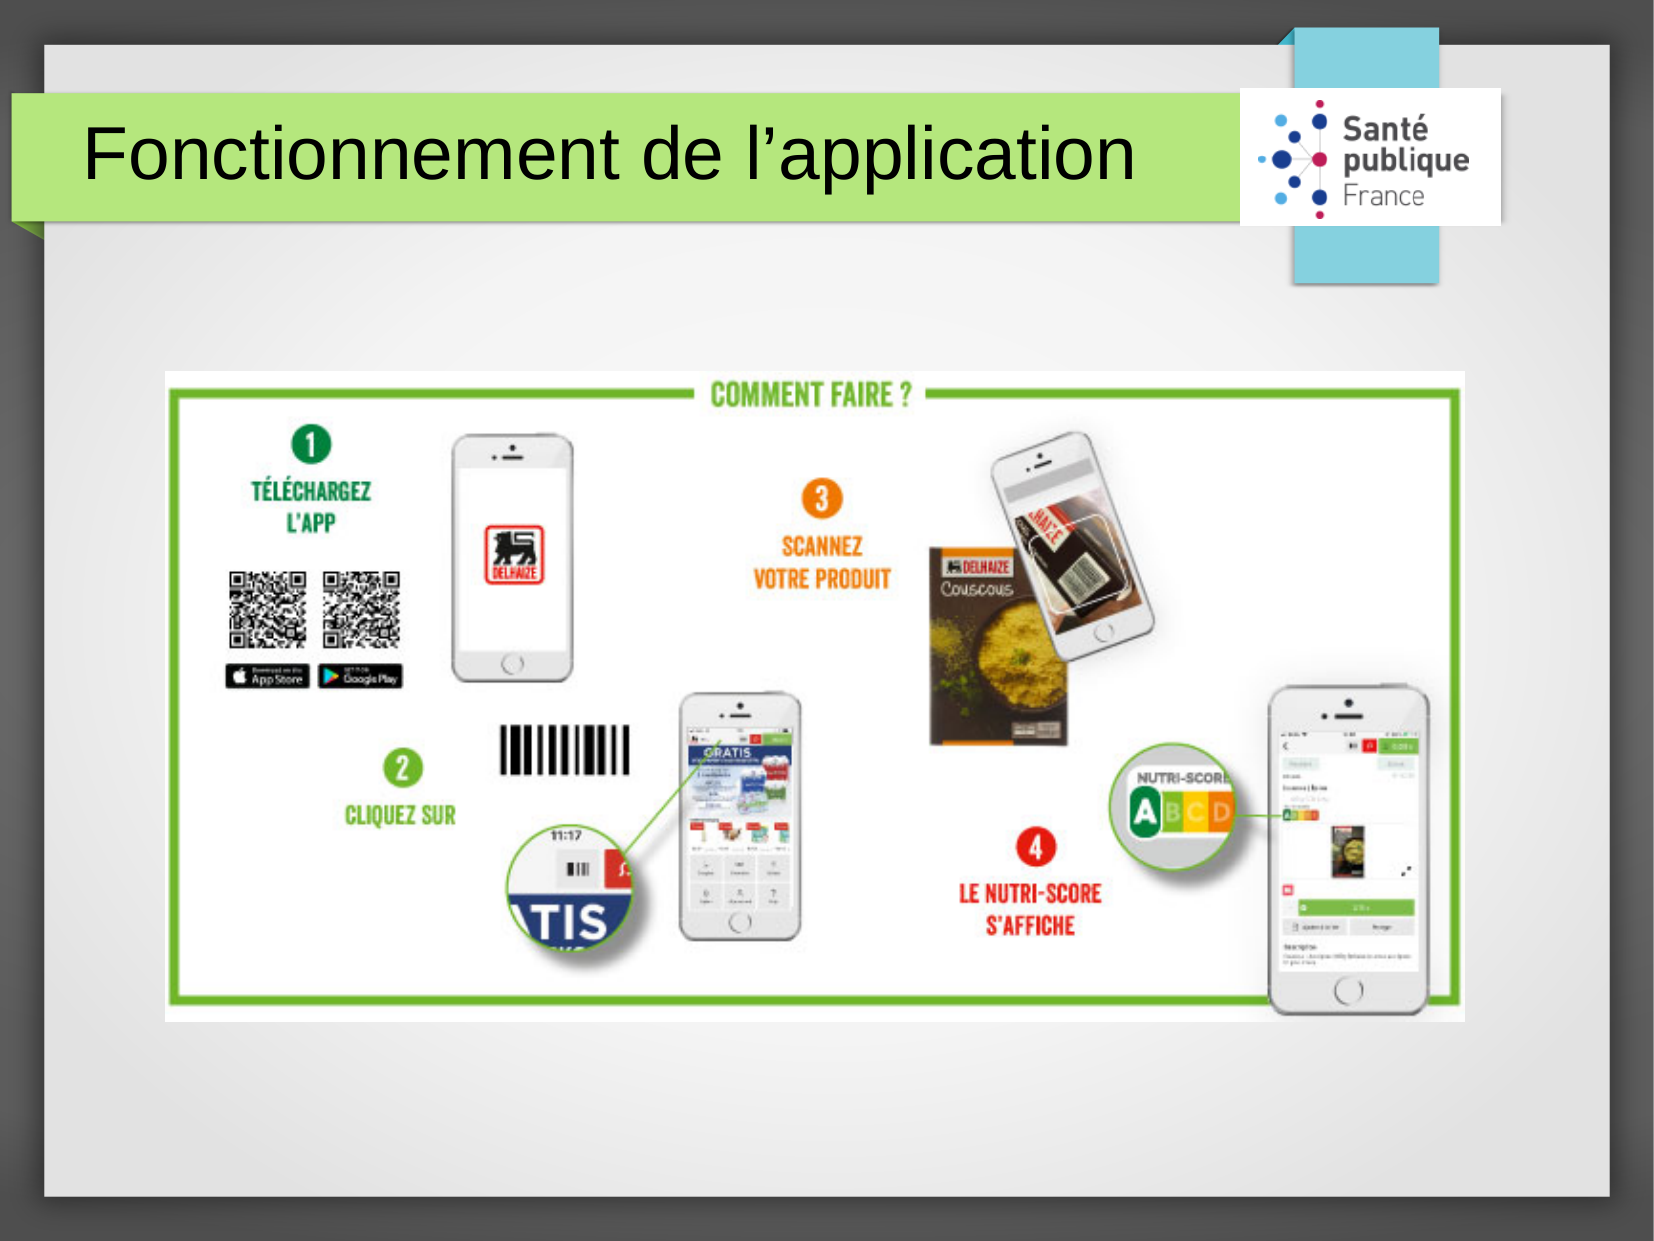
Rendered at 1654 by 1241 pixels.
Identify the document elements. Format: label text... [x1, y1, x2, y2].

picture [0, 0, 1654, 1241]
title Fonctionnement de l’application [82, 94, 1240, 213]
